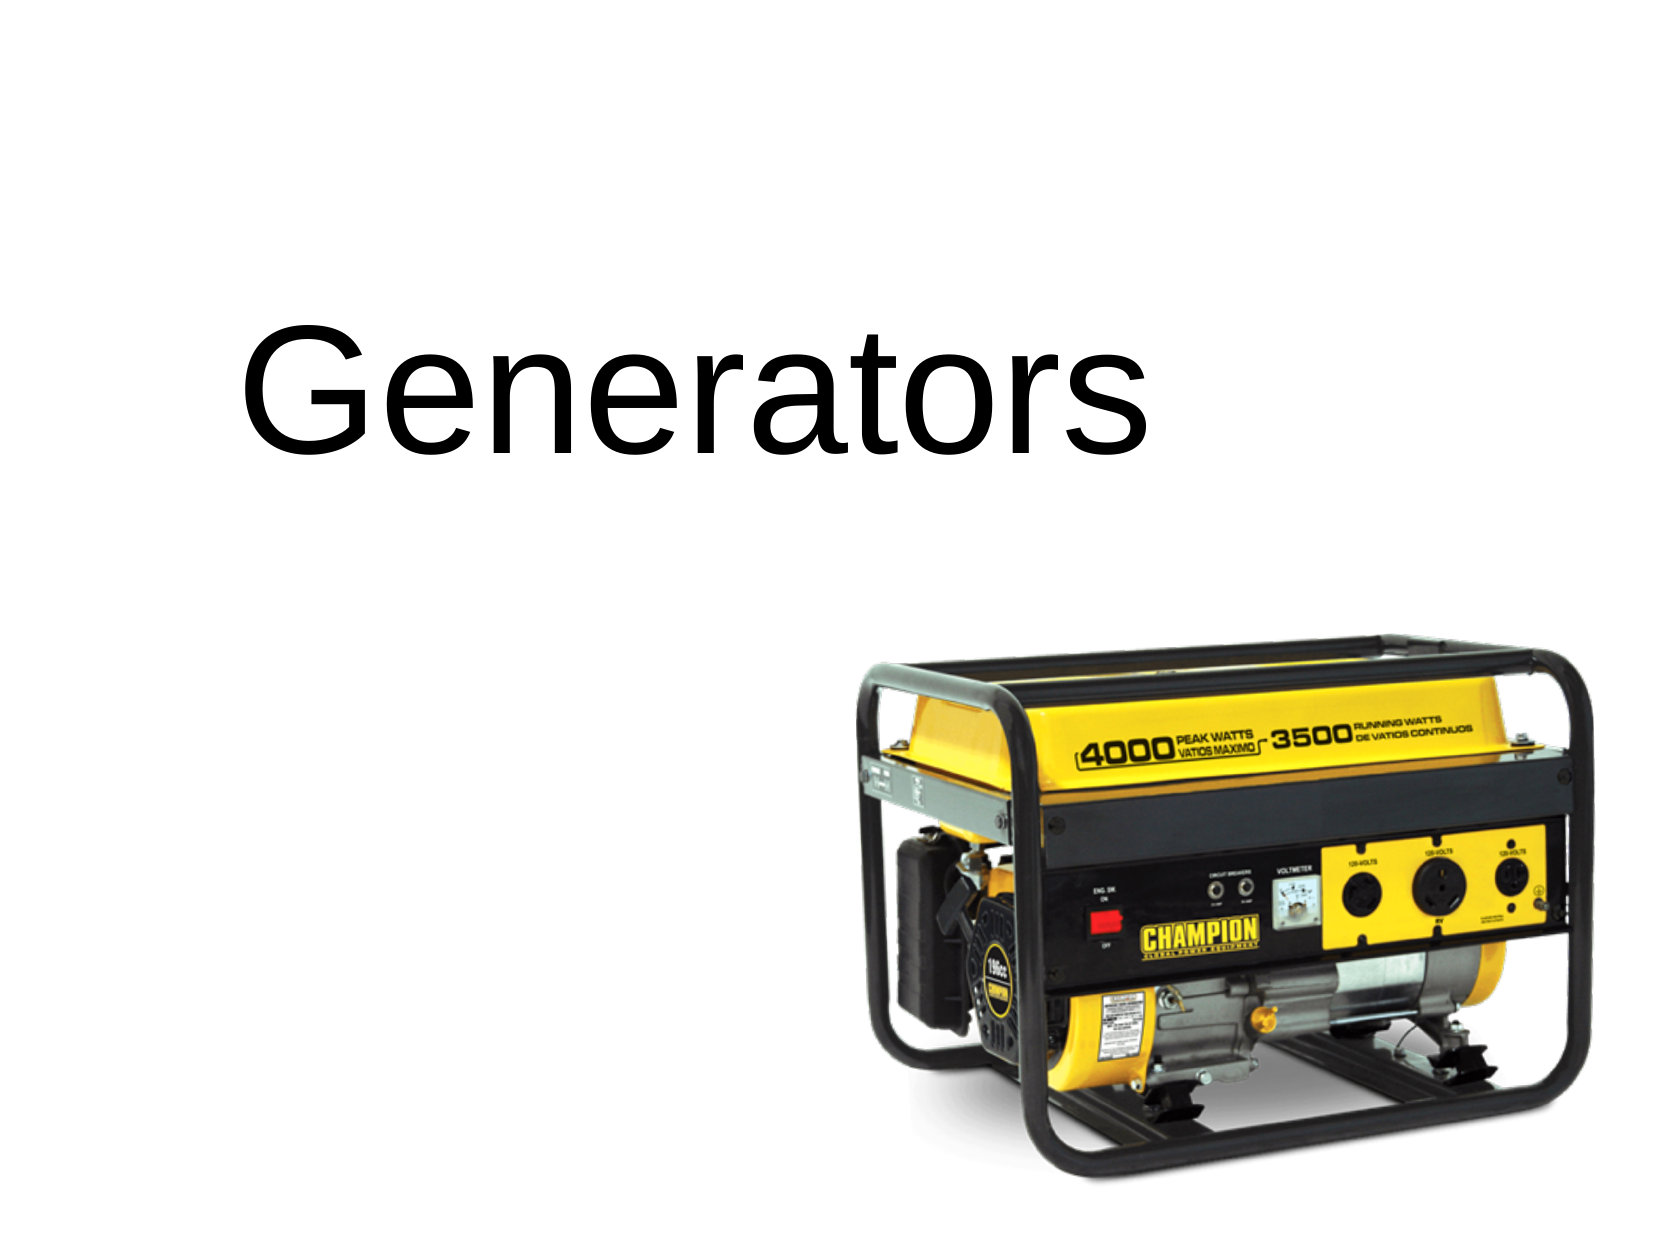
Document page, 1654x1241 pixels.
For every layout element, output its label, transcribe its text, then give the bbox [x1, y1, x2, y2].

subtitle Generators [0, 0, 1421, 826]
picture [853, 627, 1606, 1196]
